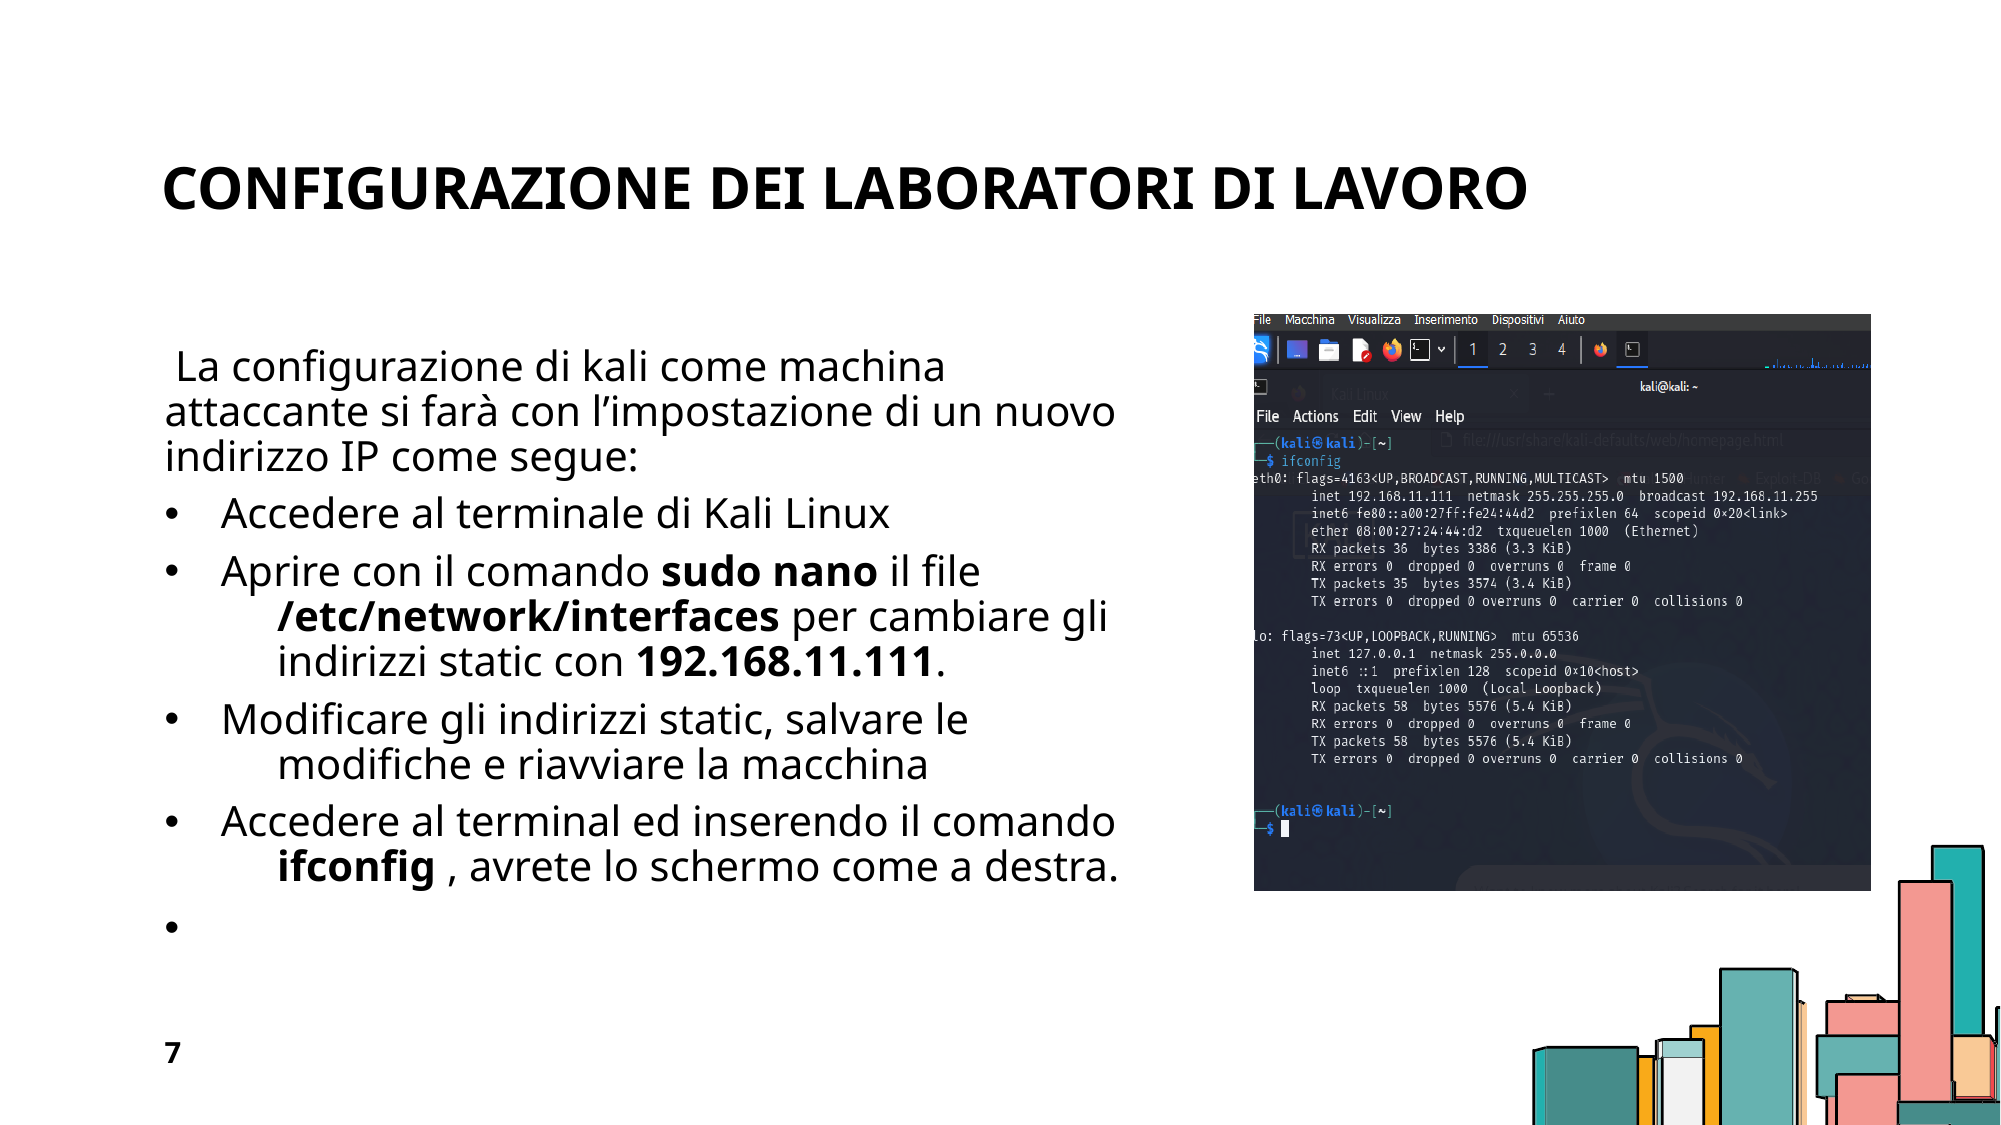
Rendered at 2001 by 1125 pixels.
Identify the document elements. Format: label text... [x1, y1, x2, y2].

picture [1254, 314, 1871, 891]
title Configurazione dei laboratori di lavoro [146, 11, 1854, 230]
list La configurazione di kali come machina attaccante si farà con l’impostazione di un nuovo indirizzo IP come segue: Accedere al terminale di Kali Linux Aprire con il comando sudo nano il file /etc/network/interfaces per cambiare gli indirizzi static con 192.168.11.111. Modificare gli indirizzi static, salvare le modifiche e riavviare la macchina Accedere al terminal ed inserendo il comando ifconfig , avrete lo schermo come a destra. [149, 337, 1166, 943]
text_box 5 [149, 1024, 588, 1085]
